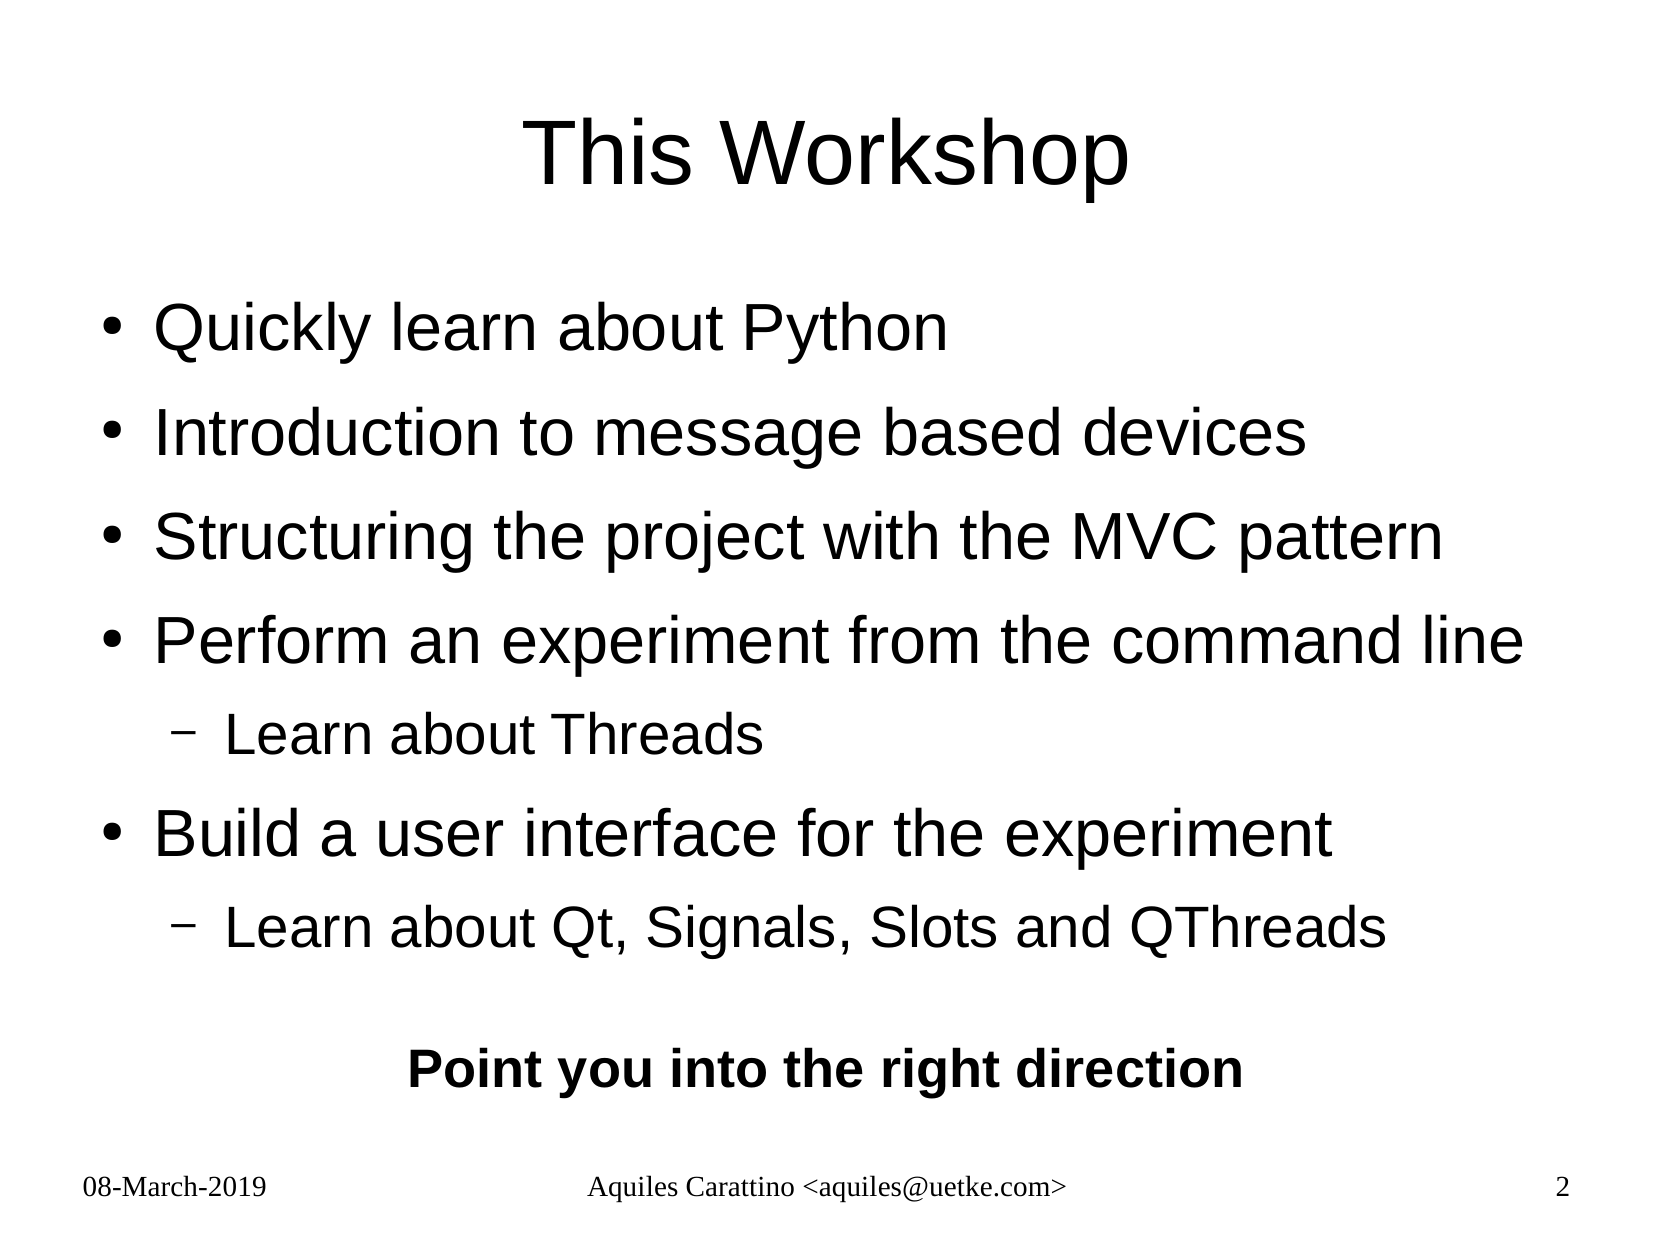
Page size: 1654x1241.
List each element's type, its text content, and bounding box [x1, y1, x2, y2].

list Quickly learn about Python Introduction to message based devices Structuring the project with the MVC pattern Perform an experiment from the command line Learn about Threads Build a user interface for the experiment Learn about Qt, Signals, Slots and QThreads [82, 290, 1571, 1010]
text_box Point you into the right direction [392, 1031, 1261, 1107]
title This Workshop [82, 49, 1571, 257]
